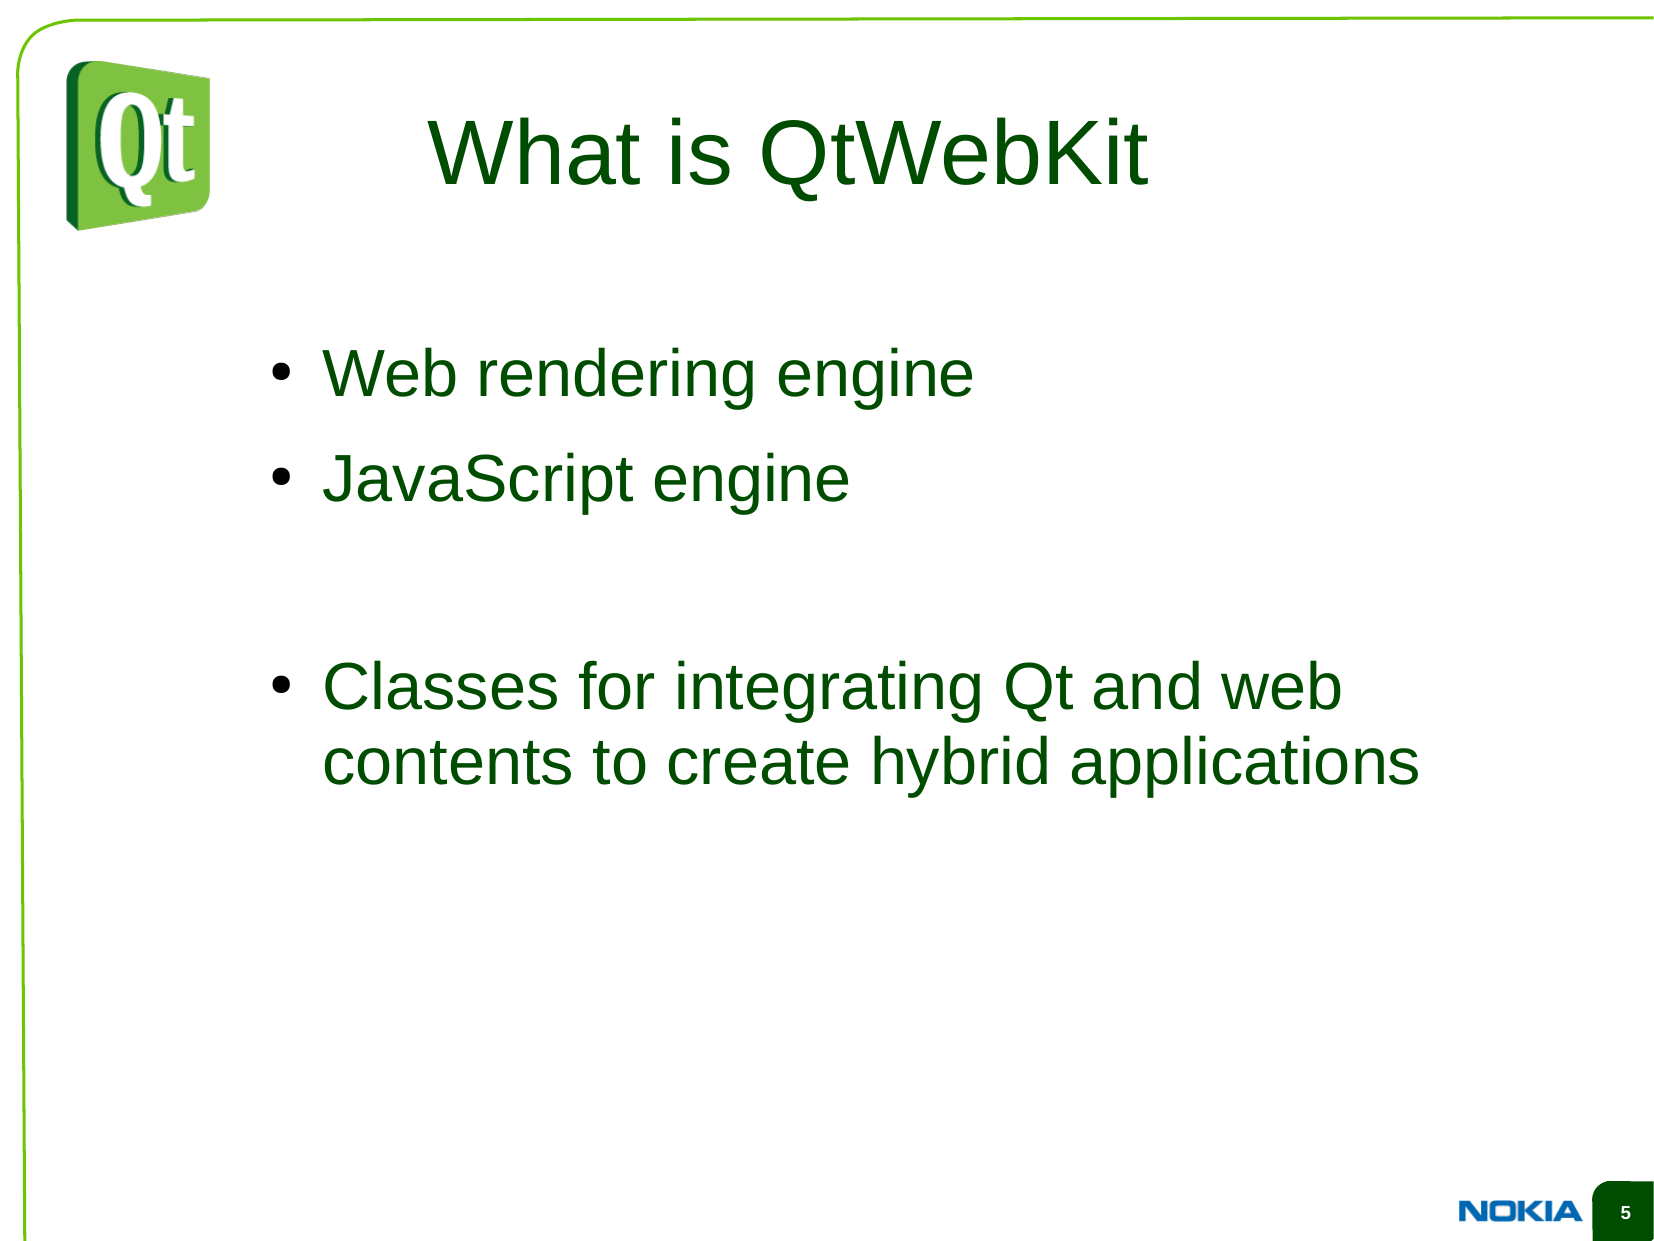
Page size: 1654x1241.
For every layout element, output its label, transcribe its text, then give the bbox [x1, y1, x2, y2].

list Web rendering engine JavaScript engine Classes for integrating Qt and web contents to create hybrid applications [251, 336, 1571, 1085]
picture [1459, 1200, 1583, 1222]
picture [66, 61, 210, 231]
title What is QtWebKit [251, 56, 1327, 250]
